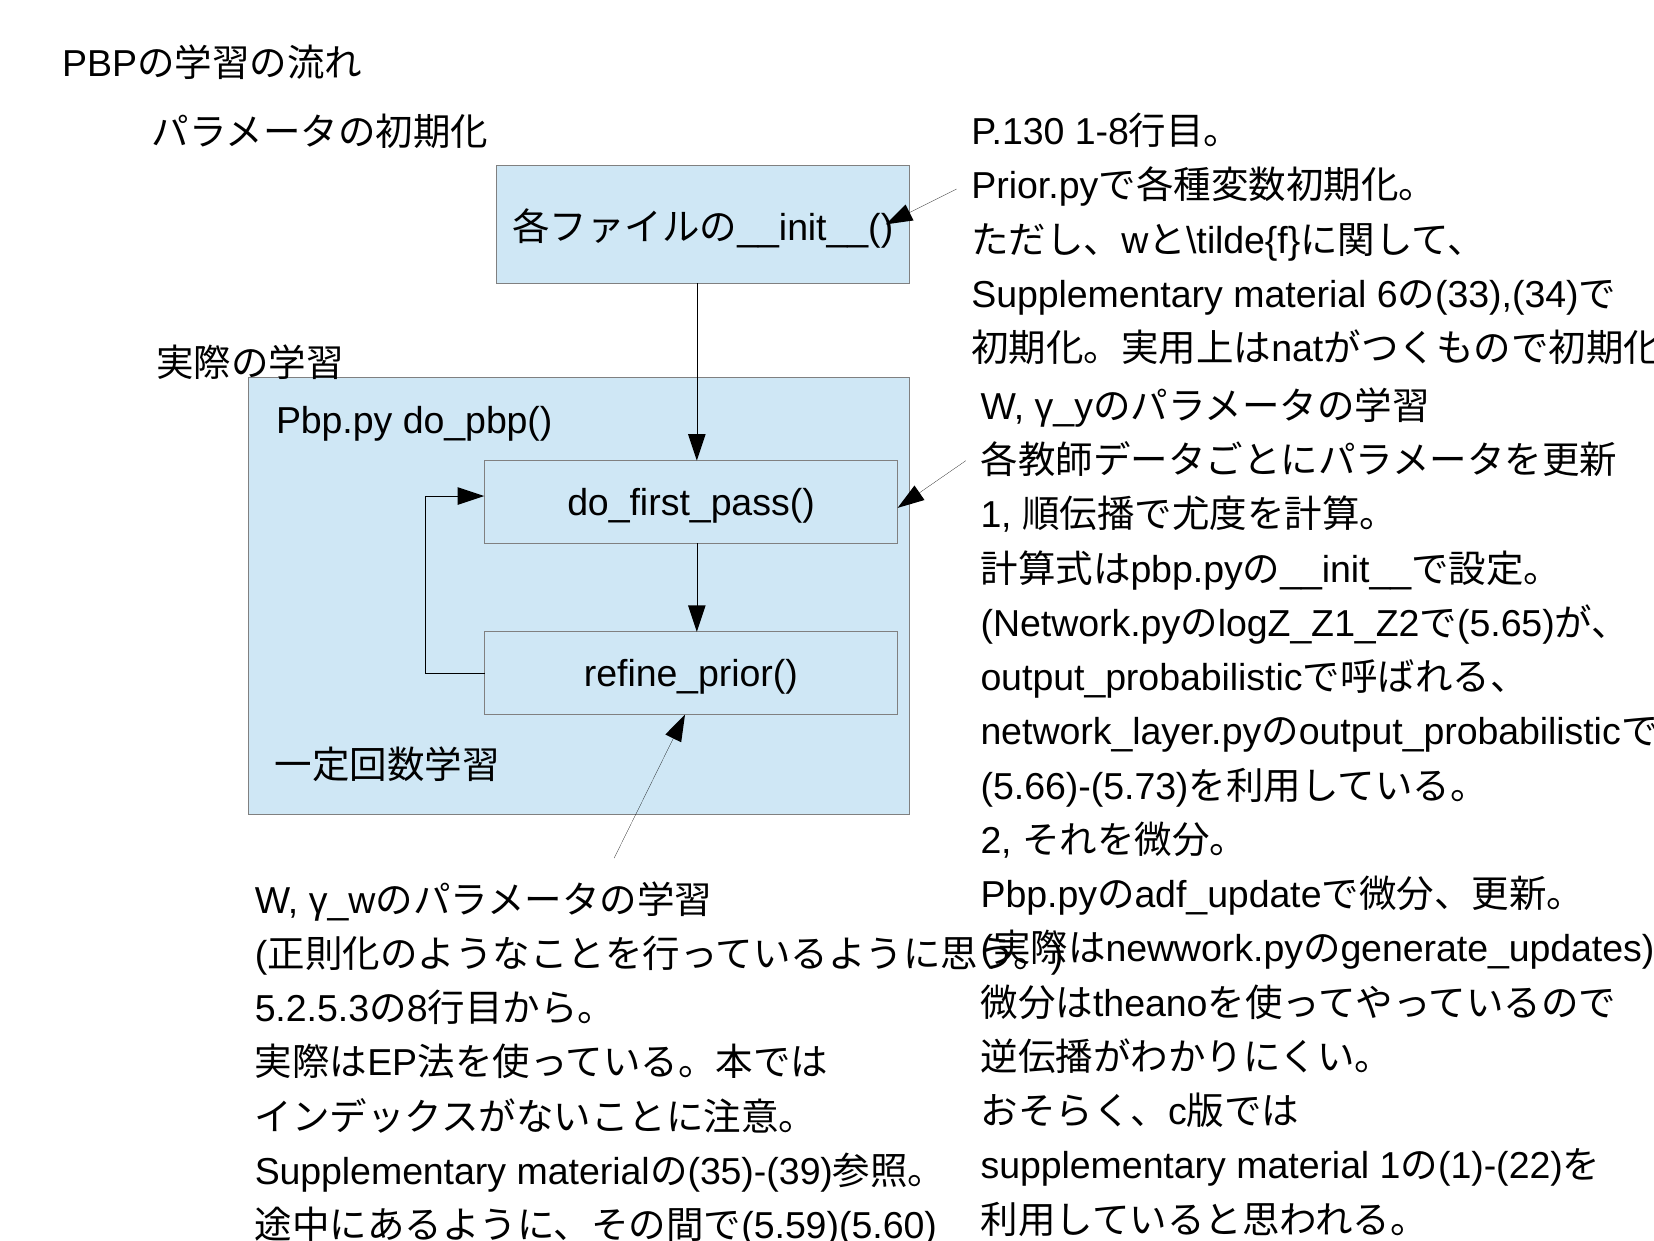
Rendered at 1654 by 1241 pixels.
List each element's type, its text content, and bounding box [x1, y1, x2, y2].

text_box 実際の学習 [141, 325, 359, 378]
text_box do_first_pass() [484, 460, 898, 544]
text_box [637, 505, 910, 815]
text_box P.130 1-8行目。 Prior.pyで各種変数初期化。 ただし、wと\tilde{f}に関して、 Supplementary material 6の(33),(34)で 初期化。実用上はnatがつくもので初期化。 [956, 93, 1654, 319]
text_box W, γ_yのパラメータの学習 各教師データごとにパラメータを更新 1, 順伝播で尤度を計算。 計算式はpbp.pyの__init__で設定。 (Network.pyのlogZ_Z1_Z2で(5.65)が、 output_probabilisticで呼ばれる、 network_layer.pyのoutput_probabilisticで (5.66)-(5.73)を利用している。 2, それを微分。 Pbp.pyのadf_updateで微分、更新。 (実際はnewwork.pyのgenerate_updates) 微分はtheanoを使ってやっているので 逆伝播がわかりにくい。 おそらく、c版では supplementary material 1の(1)-(22)を 利用していると思われる。 (21),(22)が逆伝播で求めたい微分。 (21),(22)のδが逆伝搬している情報。 [965, 368, 1654, 1127]
text_box Pbp.py do_pbp() [261, 391, 567, 449]
text_box [248, 377, 697, 815]
text_box 一定回数学習 [259, 727, 515, 780]
text_box [698, 377, 910, 506]
text_box refine_prior() [484, 631, 898, 715]
text_box [426, 497, 697, 673]
text_box パラメータの初期化 [137, 94, 477, 147]
text_box PBPの学習の流れ [47, 25, 377, 83]
text_box W, γ_wのパラメータの学習 (正則化のようなことを行っているように思う。) 5.2.5.3の8行目から。 実際はEP法を使っている。本では インデックスがないことに注意。 Supplementary materialの(35)-(39)参照。 途中にあるように、その間で(5.59)(5.60) (5.61)(5.62)を利用する。 [240, 862, 981, 1209]
text_box 各ファイルの__init__() [496, 165, 910, 284]
